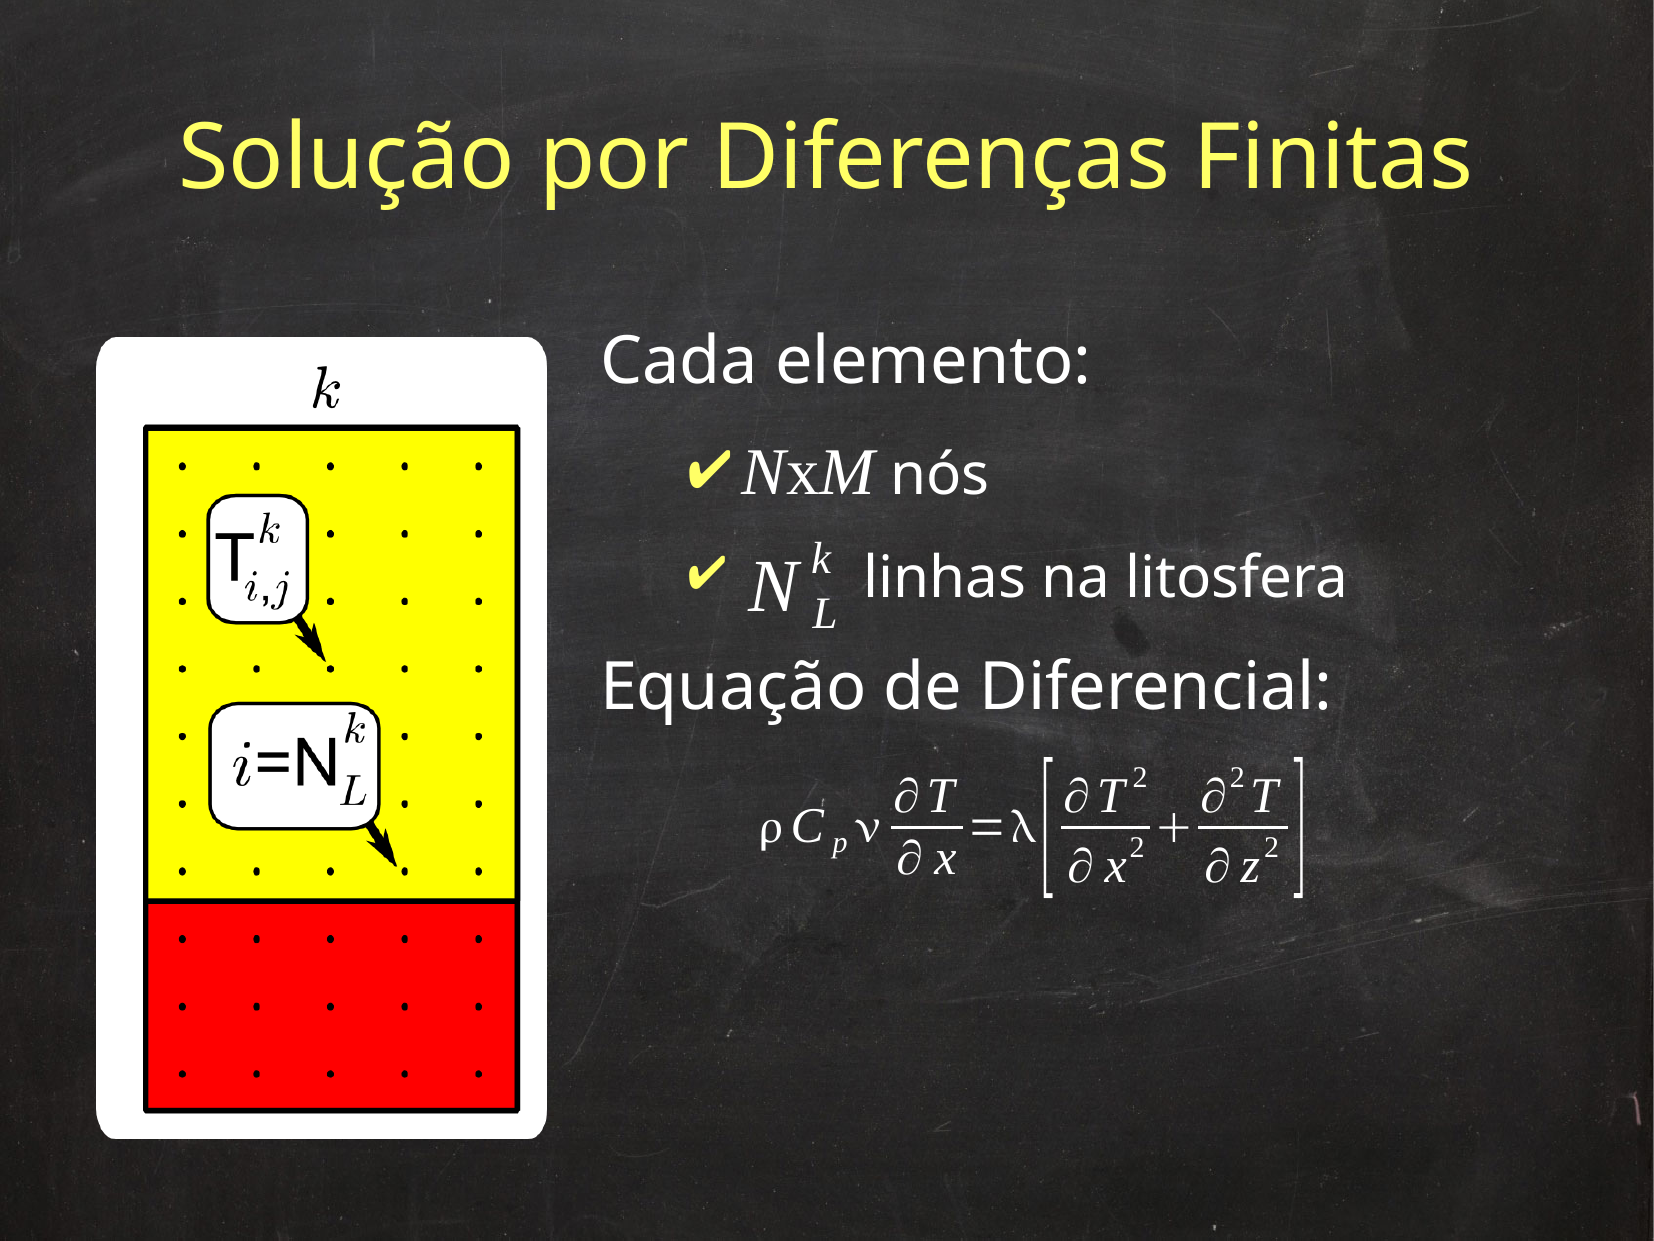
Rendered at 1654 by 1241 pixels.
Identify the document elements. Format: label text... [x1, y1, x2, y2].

chart [736, 532, 844, 638]
list Cada elemento: NxM nós linhas na litosfera Equação de Diferencial: [600, 311, 1576, 950]
title Solução por Diferenças Finitas [82, 49, 1571, 257]
chart [750, 754, 1314, 901]
picture [0, 0, 1654, 1241]
